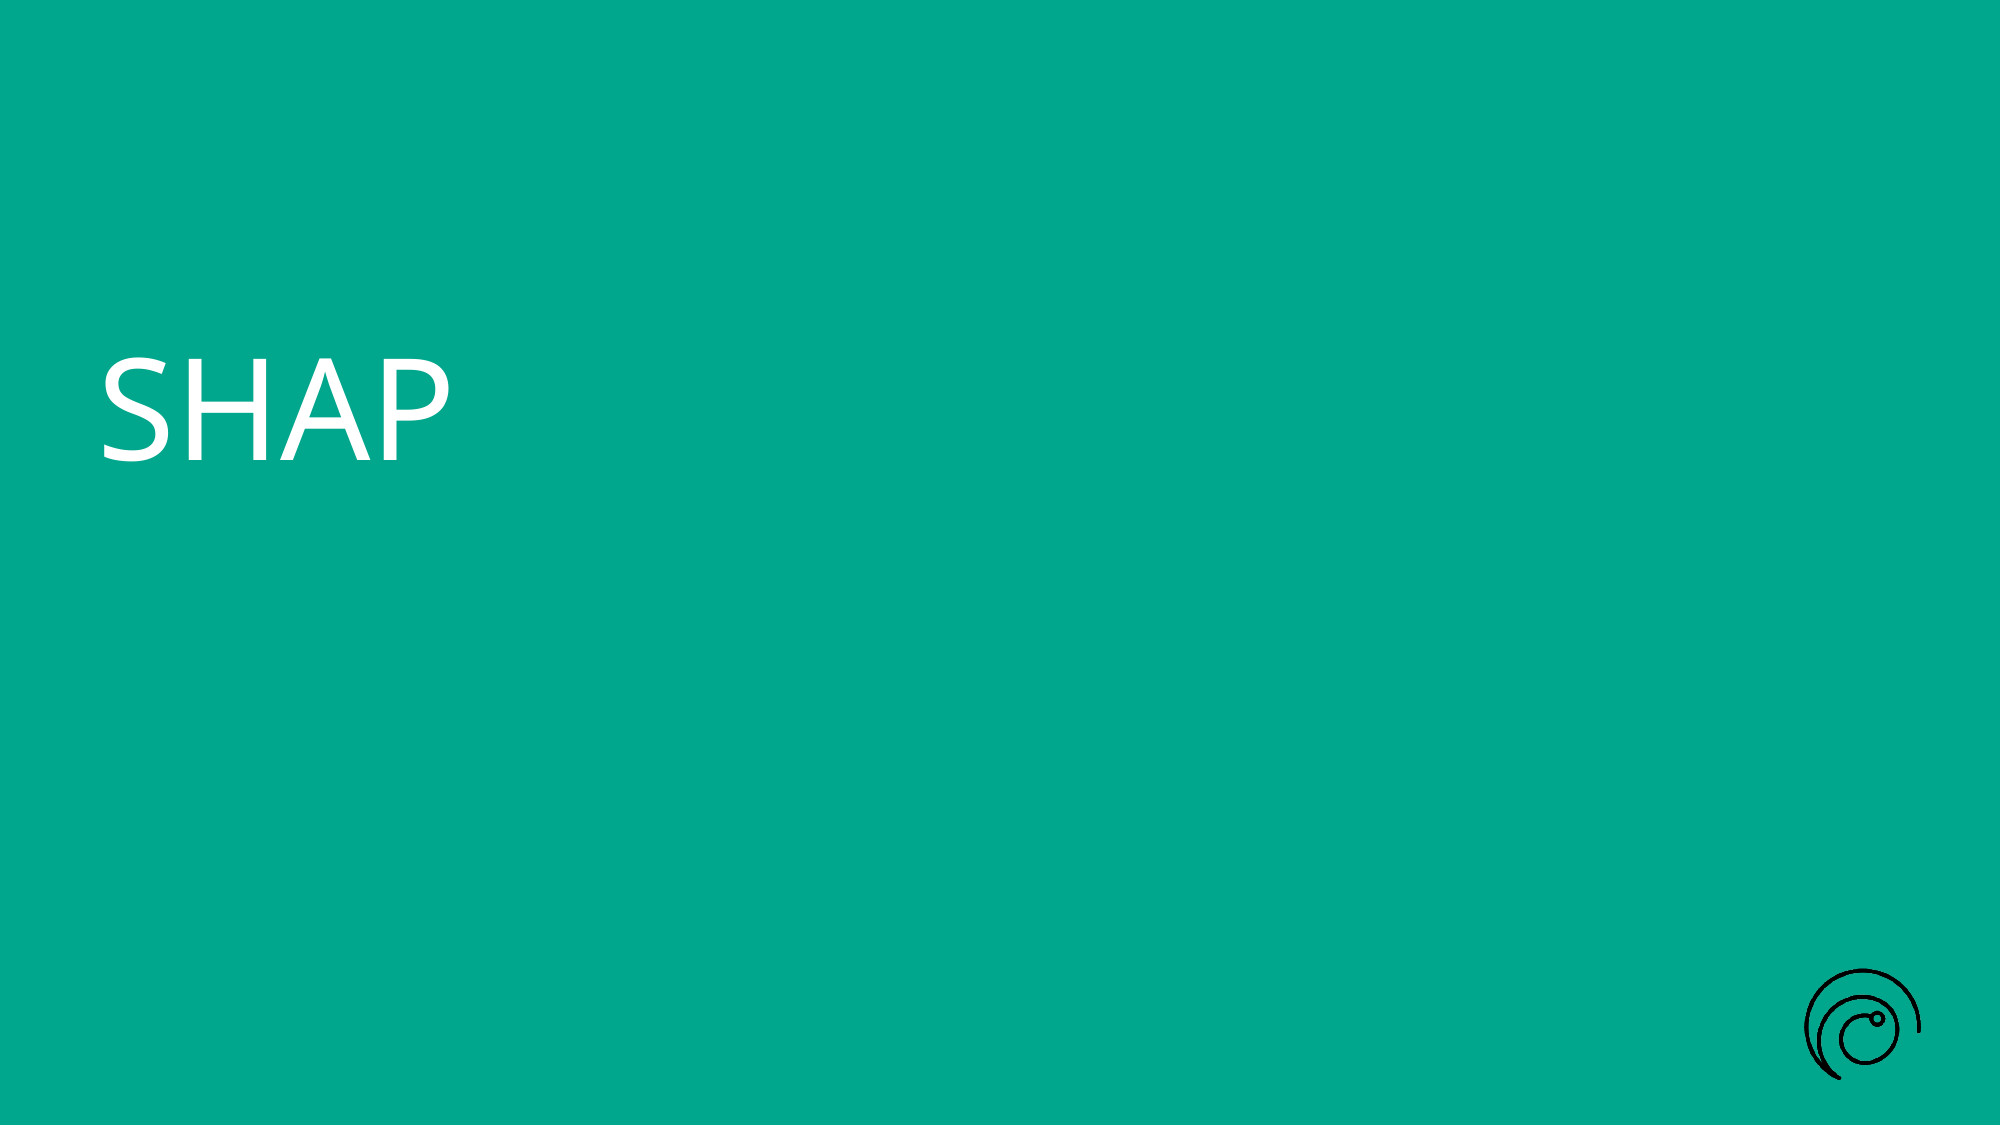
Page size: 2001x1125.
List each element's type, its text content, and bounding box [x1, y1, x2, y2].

title SHAP [82, 311, 1808, 925]
